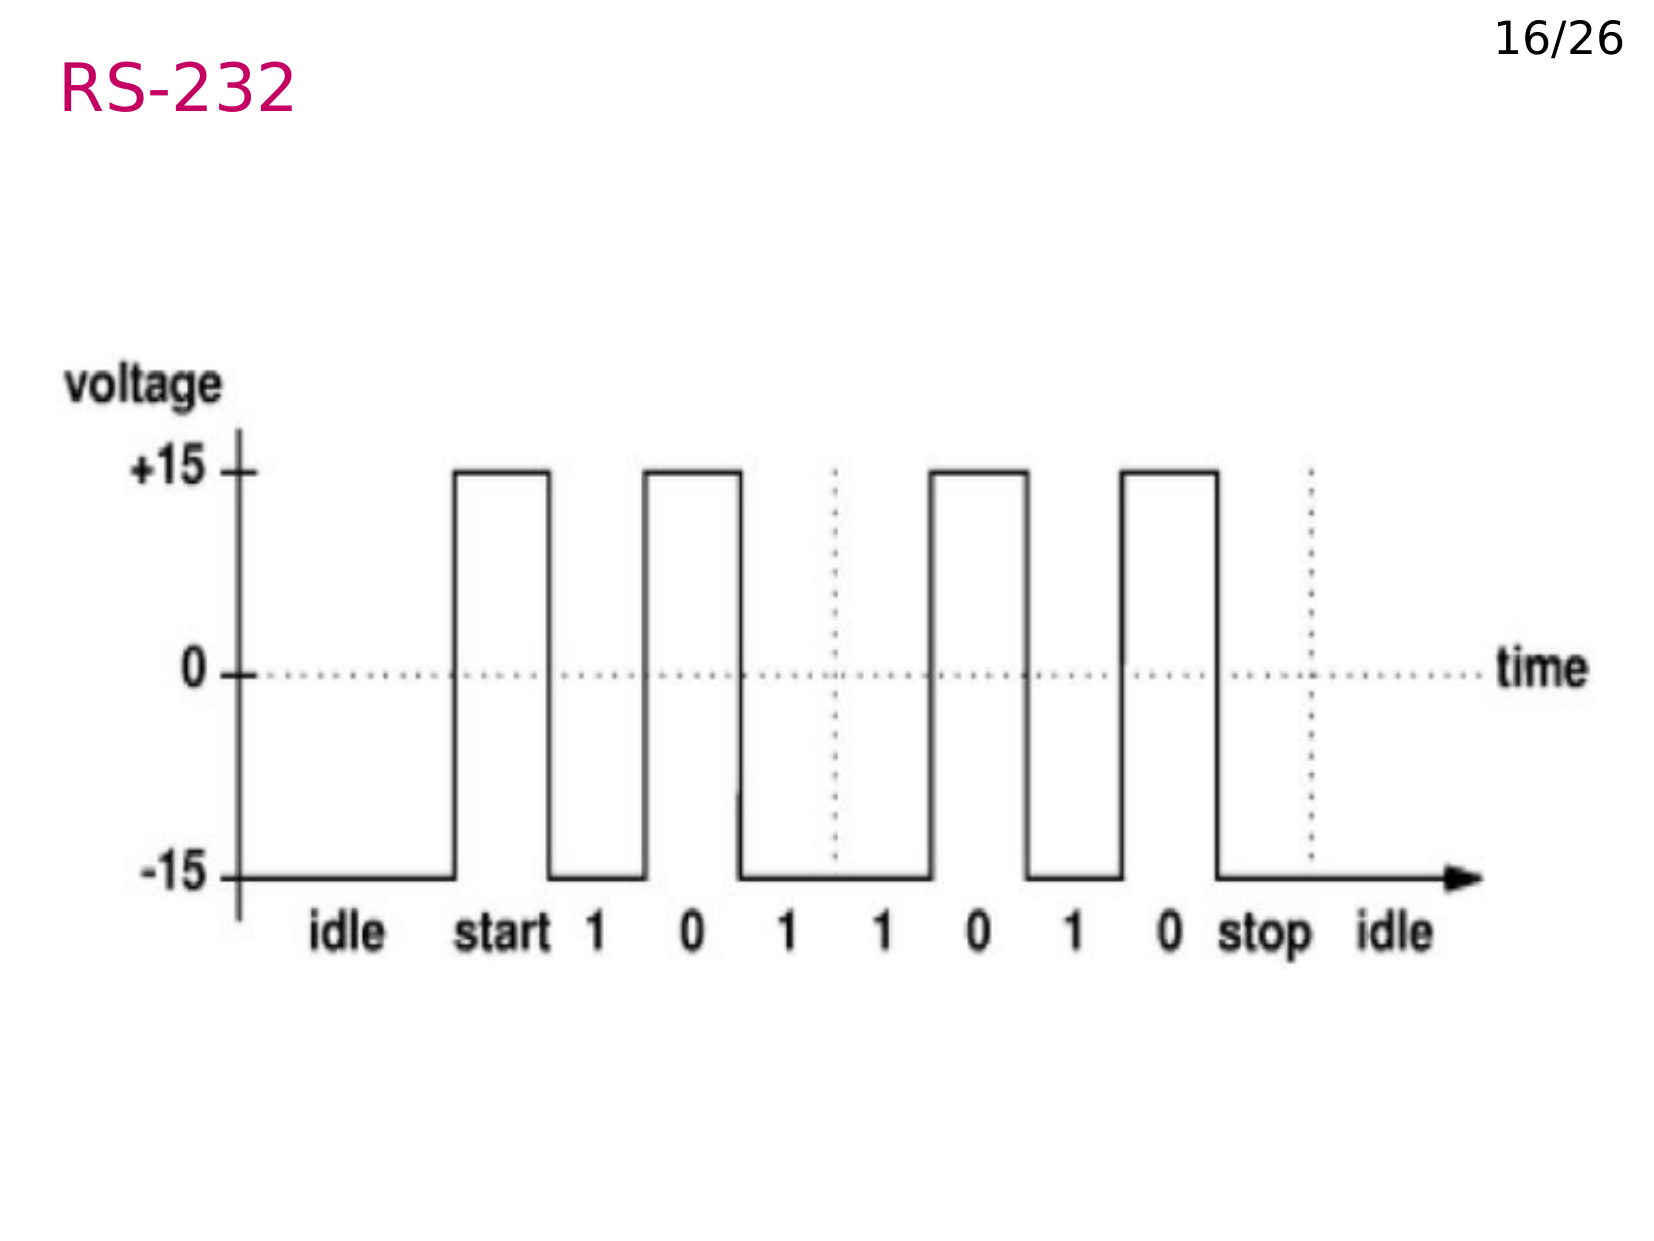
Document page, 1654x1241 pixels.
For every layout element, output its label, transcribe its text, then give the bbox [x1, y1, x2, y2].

picture [56, 354, 1595, 969]
title RS-232 [59, 29, 1625, 148]
